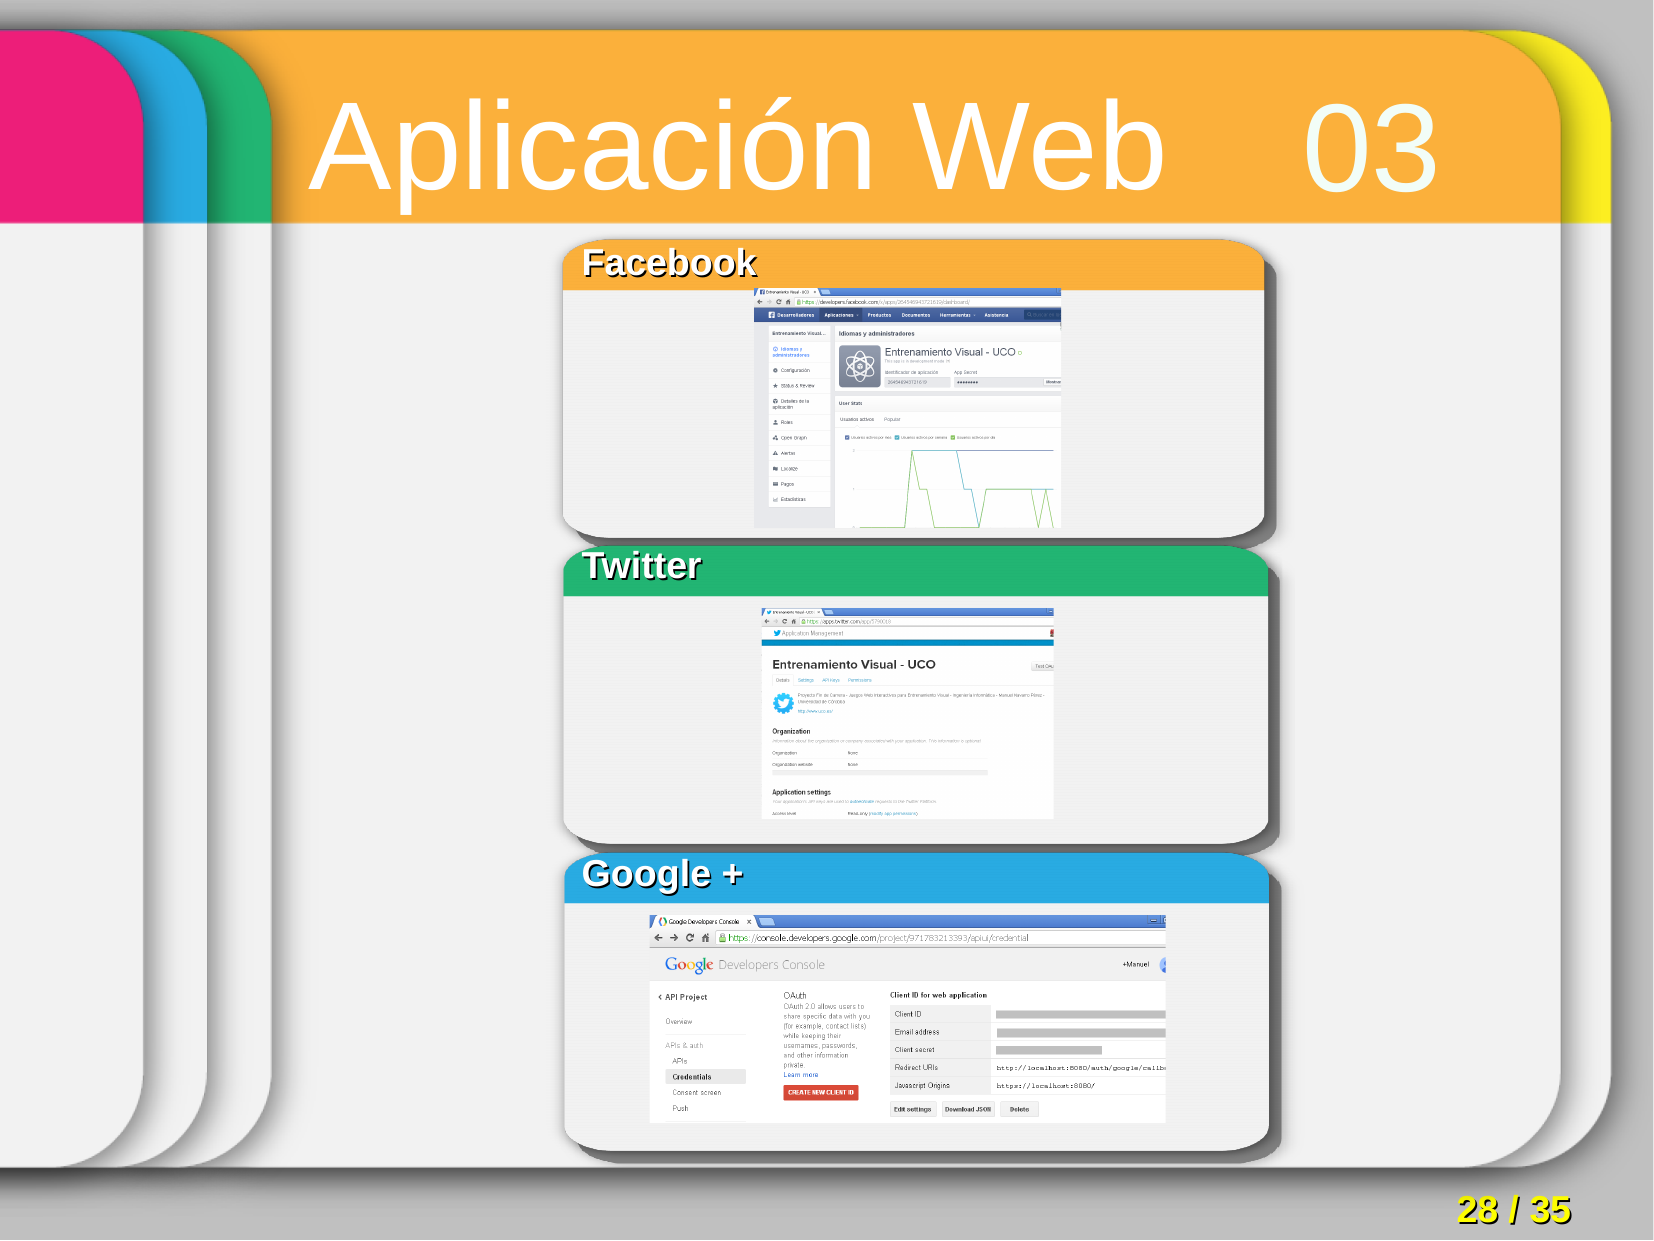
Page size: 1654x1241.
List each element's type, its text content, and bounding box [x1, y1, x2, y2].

picture [0, 0, 1654, 1241]
title Aplicación Web [177, 59, 1300, 235]
text_box 03 [1287, 58, 1463, 225]
text_box Facebook [566, 234, 813, 293]
text_box Google + [566, 845, 813, 904]
text_box Twitter [566, 537, 813, 596]
